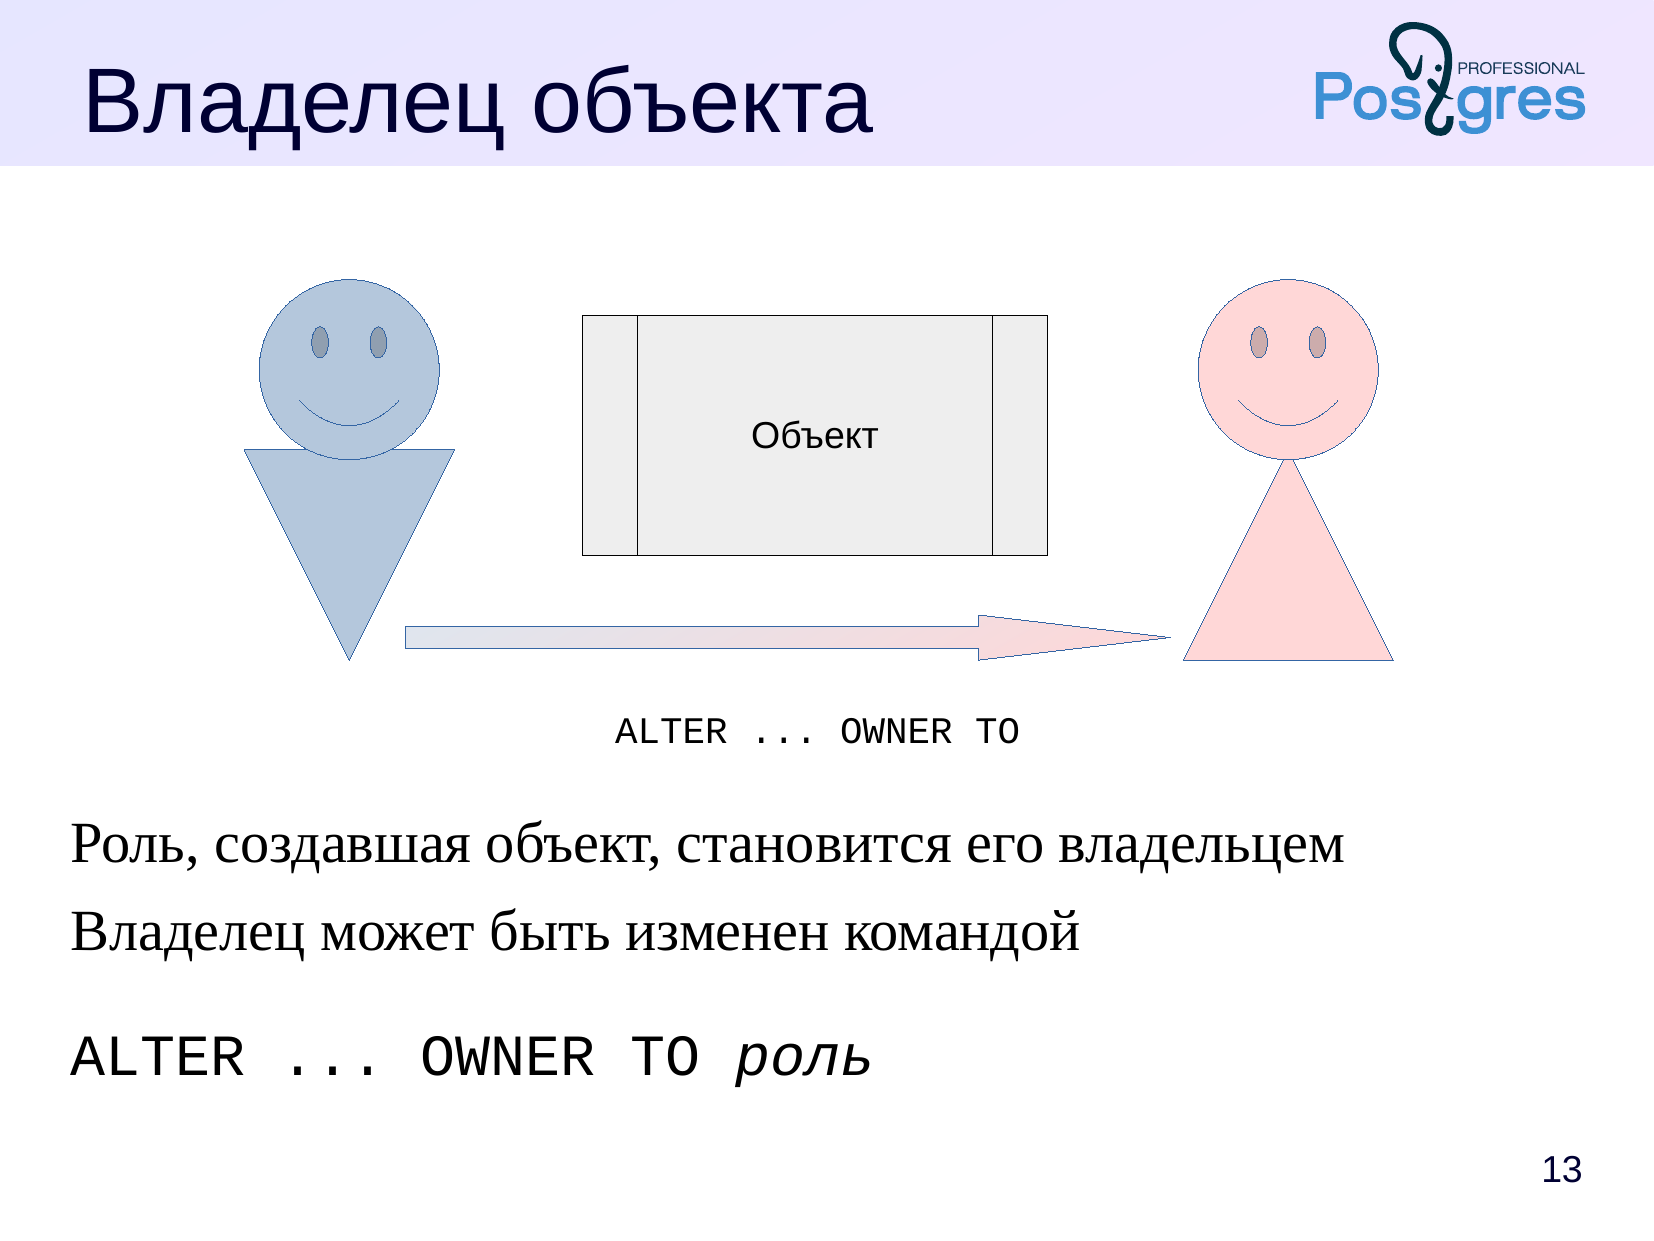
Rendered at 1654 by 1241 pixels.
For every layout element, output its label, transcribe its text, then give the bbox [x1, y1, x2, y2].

text_box [244, 279, 455, 661]
text_box Объект [583, 315, 1048, 556]
text_box [405, 615, 1171, 661]
text_box ALTER ... OWNER TO [555, 705, 1081, 766]
list Роль, создавшая объект, становится его владельцем Владелец может быть изменен командой ALTER ... OWNER TO роль [70, 810, 1583, 1134]
title Владелец объекта [82, 49, 1252, 153]
text_box [1183, 279, 1394, 661]
